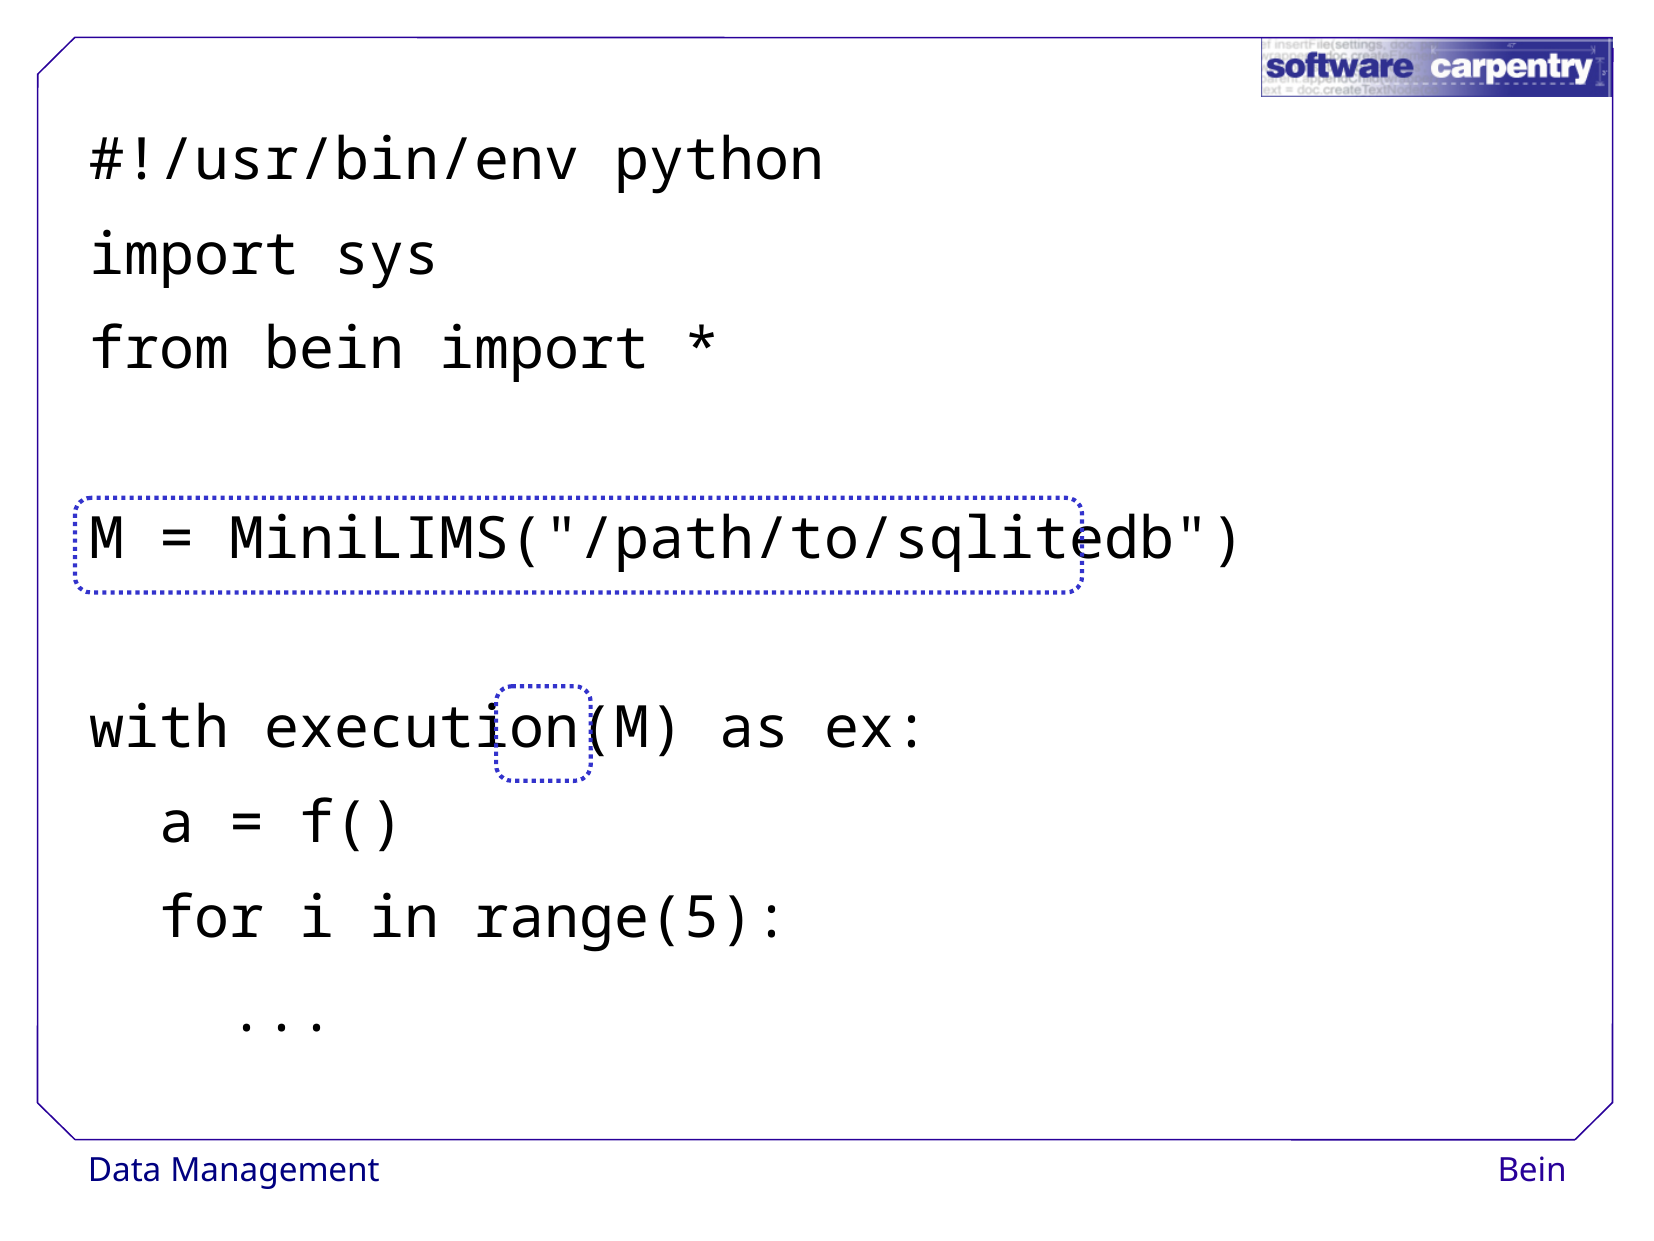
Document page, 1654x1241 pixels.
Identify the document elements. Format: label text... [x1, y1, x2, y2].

text_box #!/usr/bin/env python import sys from bein import * M = MiniLIMS("/path/to/sqlitedb") with execution(M) as ex: a = f() for i in range(5): ... [75, 119, 1555, 971]
picture [1261, 39, 1613, 97]
